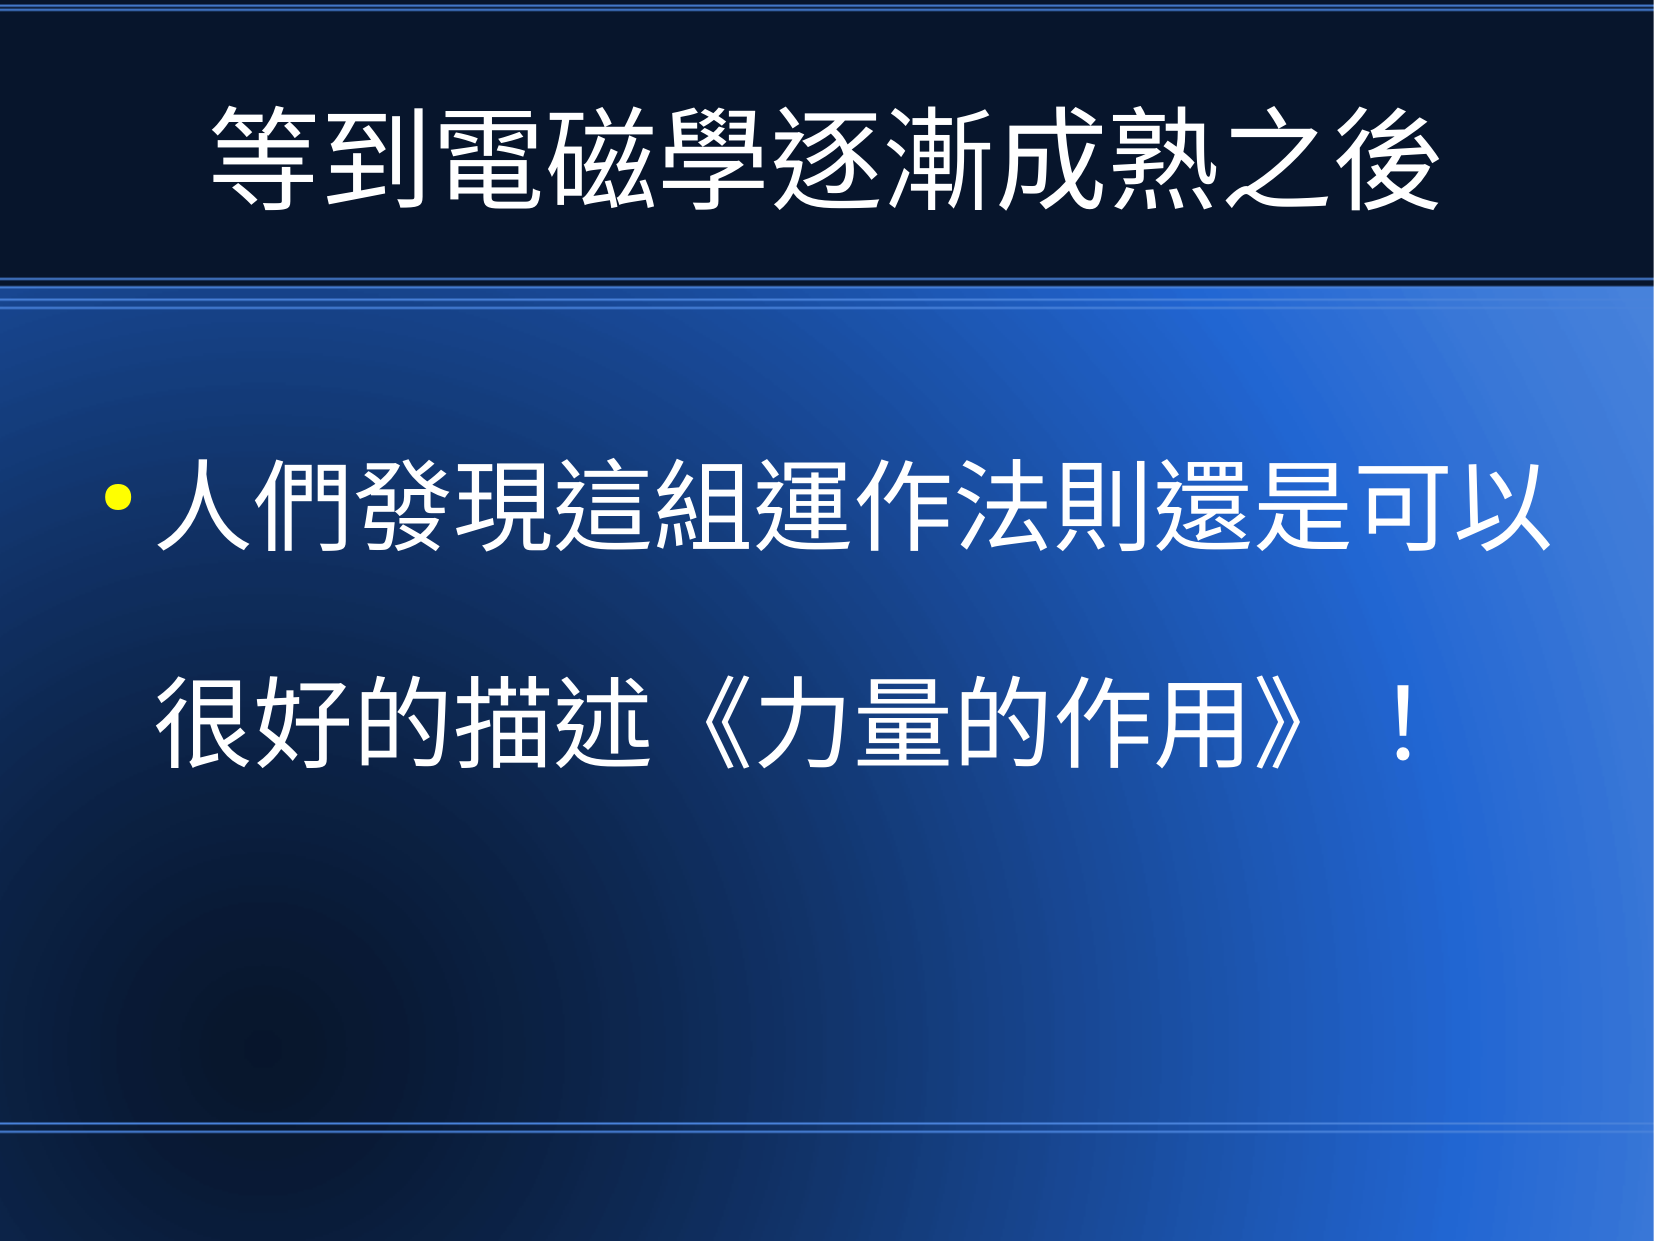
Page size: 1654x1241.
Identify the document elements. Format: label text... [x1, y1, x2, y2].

title 等到電磁學逐漸成熟之後 [82, 49, 1571, 257]
list 人們發現這組運作法則還是可以很好的描述《力量的作用》！ [82, 355, 1571, 1241]
picture [0, 0, 1654, 1241]
